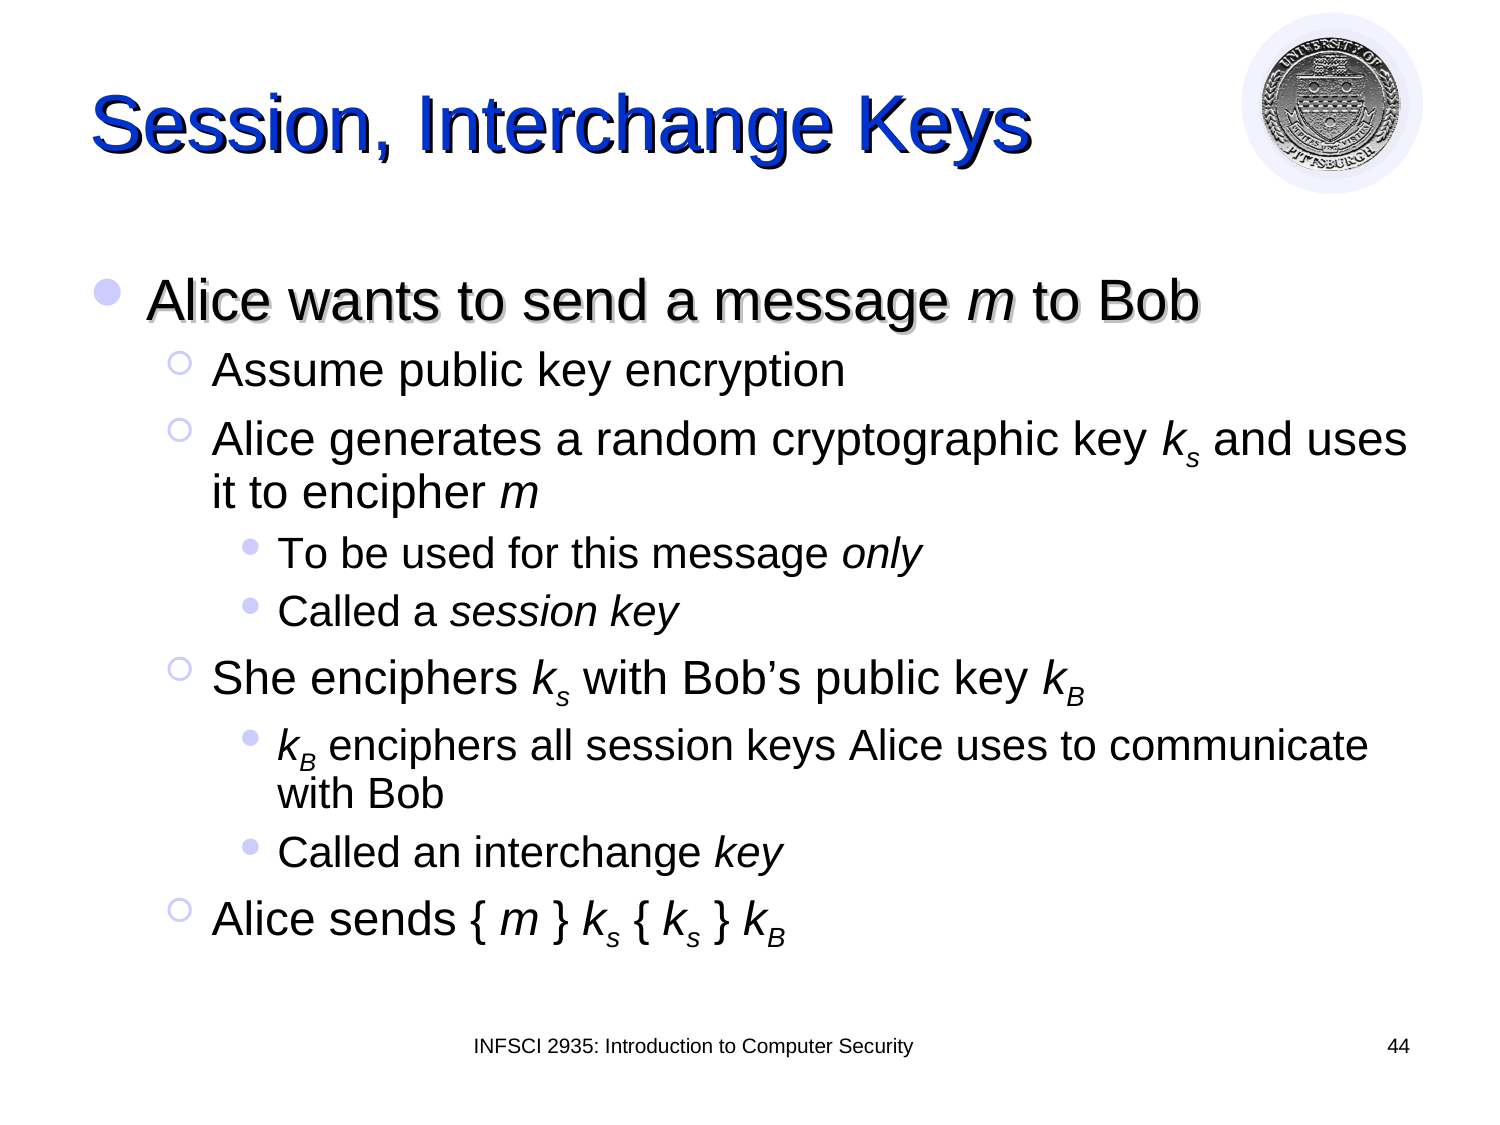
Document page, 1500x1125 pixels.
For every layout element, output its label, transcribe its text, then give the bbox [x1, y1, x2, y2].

list Alice wants to send a message m to Bob Assume public key encryption Alice generates a random cryptographic key ks and uses it to encipher m To be used for this message only Called a session key She enciphers ks with Bob’s public key kB kB enciphers all session keys Alice uses to communicate with Bob Called an interchange key Alice sends { m } ks { ks } kB [75, 262, 1426, 1006]
title Session, Interchange Keys [75, 24, 1426, 213]
